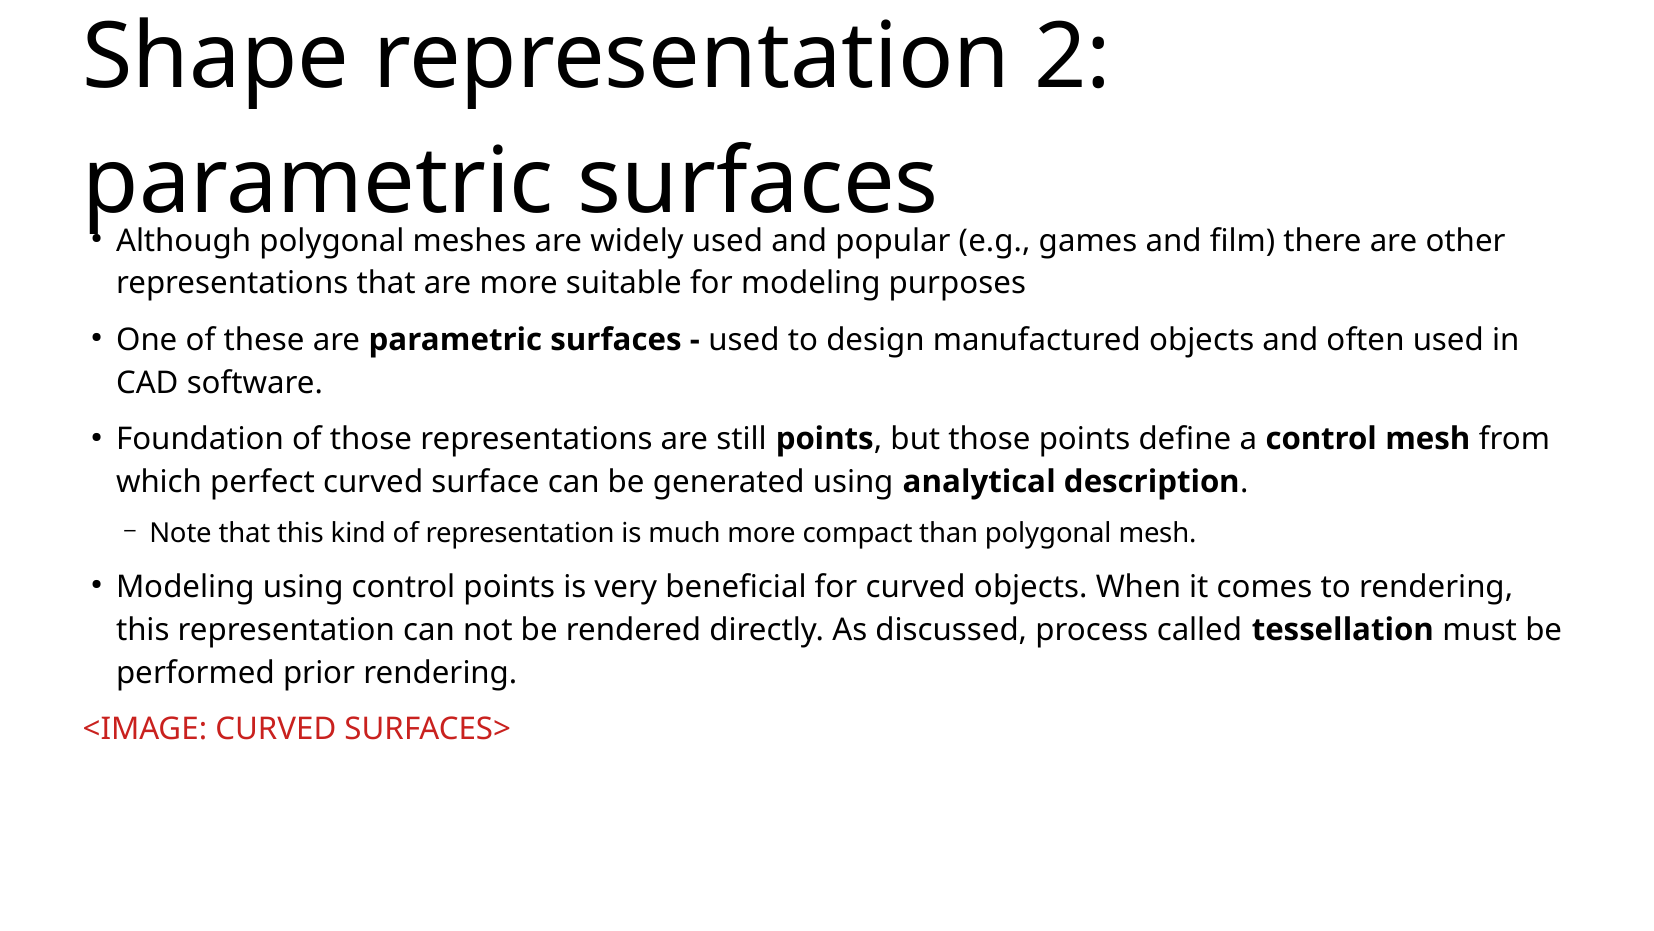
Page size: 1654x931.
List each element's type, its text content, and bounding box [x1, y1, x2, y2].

title Shape representation 2: parametric surfaces [82, 37, 1571, 193]
list Although polygonal meshes are widely used and popular (e.g., games and film) there are other representations that are more suitable for modeling purposes One of these are parametric surfaces - used to design manufactured objects and often used in CAD software. Foundation of those representations are still points, but those points define a control mesh from which perfect curved surface can be generated using analytical description. Note that this kind of representation is much more compact than polygonal mesh. Modeling using control points is very beneficial for curved objects. When it comes to rendering, this representation can not be rendered directly. As discussed, process called tessellation must be performed prior rendering. <IMAGE: CURVED SURFACES> [82, 217, 1571, 758]
